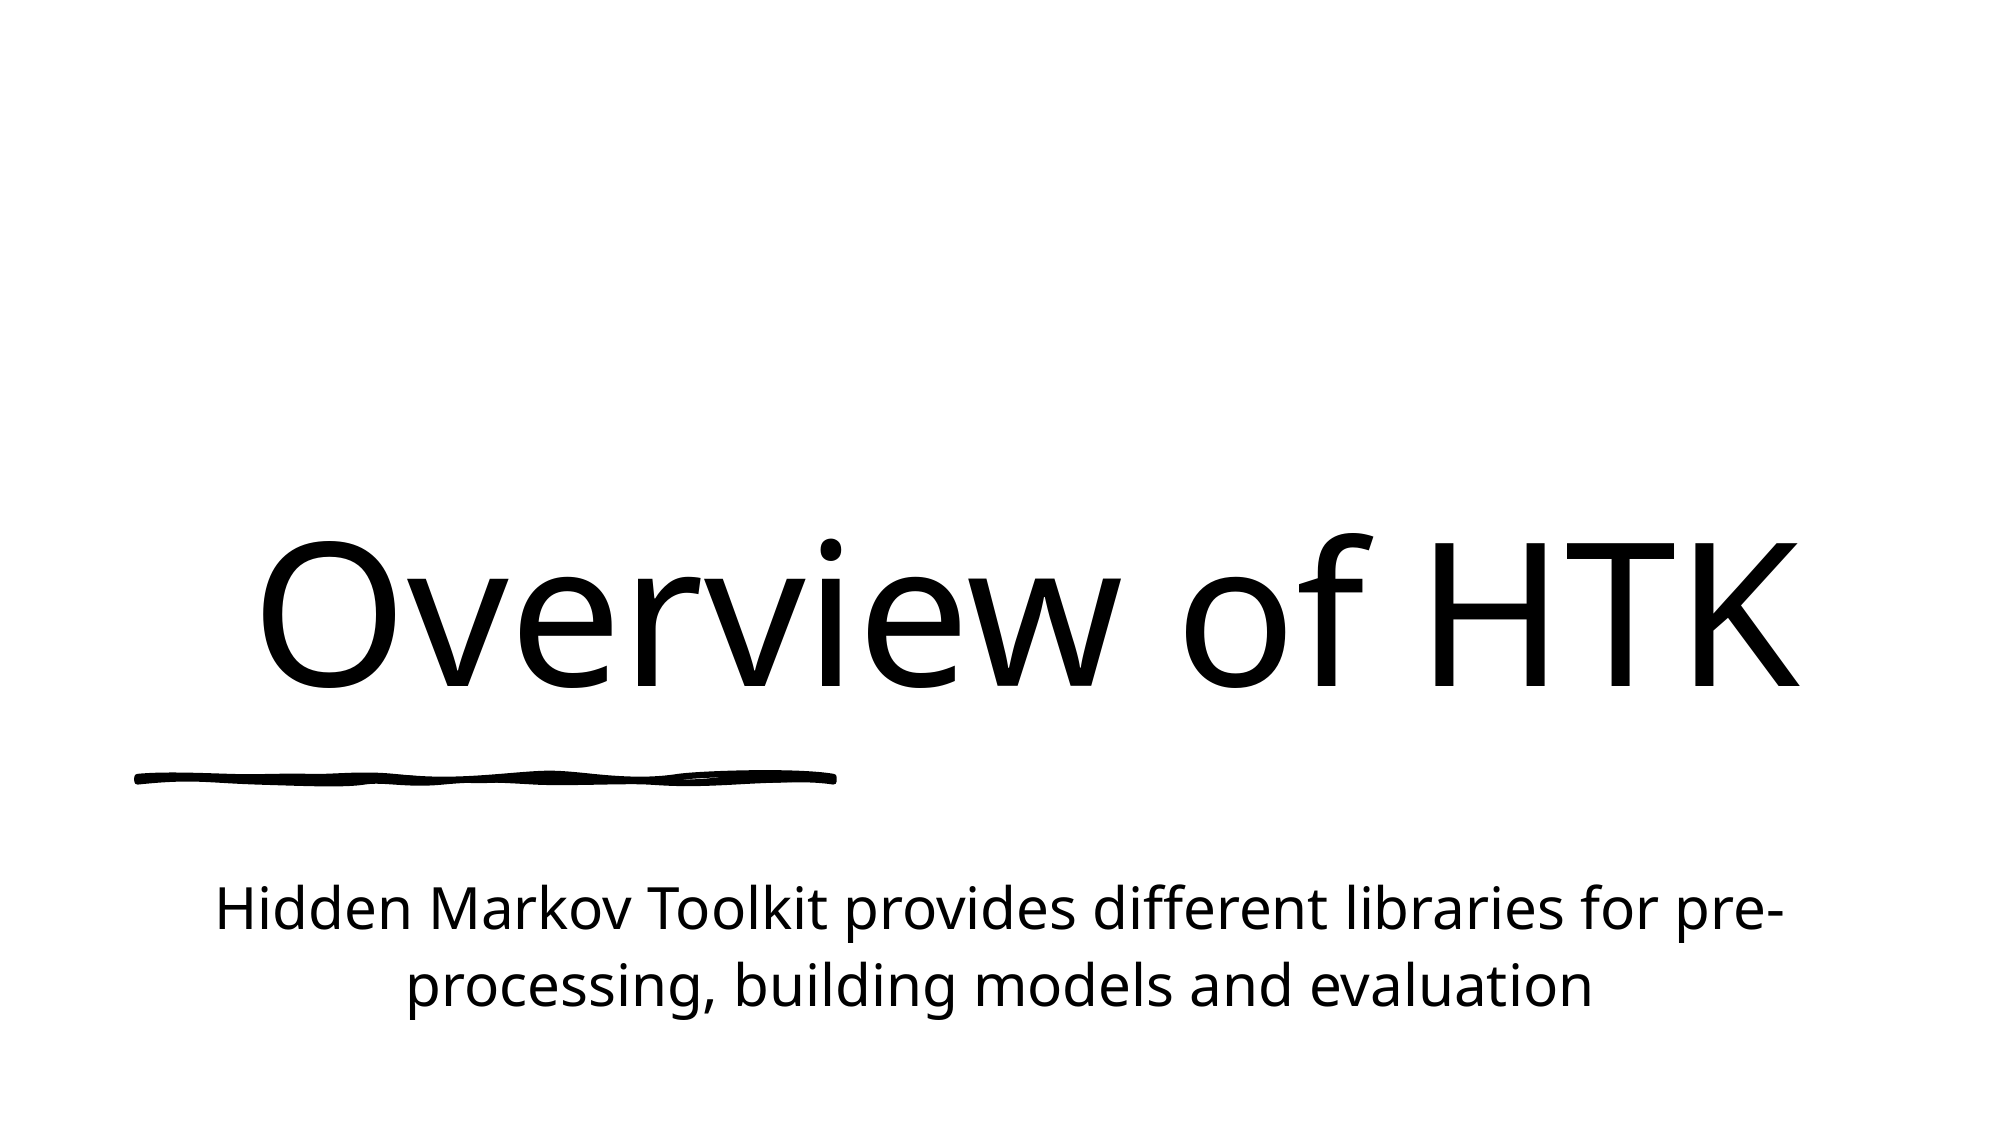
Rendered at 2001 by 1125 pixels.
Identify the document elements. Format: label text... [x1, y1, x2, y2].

title Overview of HTK [68, 297, 1932, 747]
subtitle Hidden Markov Toolkit provides different libraries for pre-processing, building models and evaluation [68, 844, 1932, 1018]
